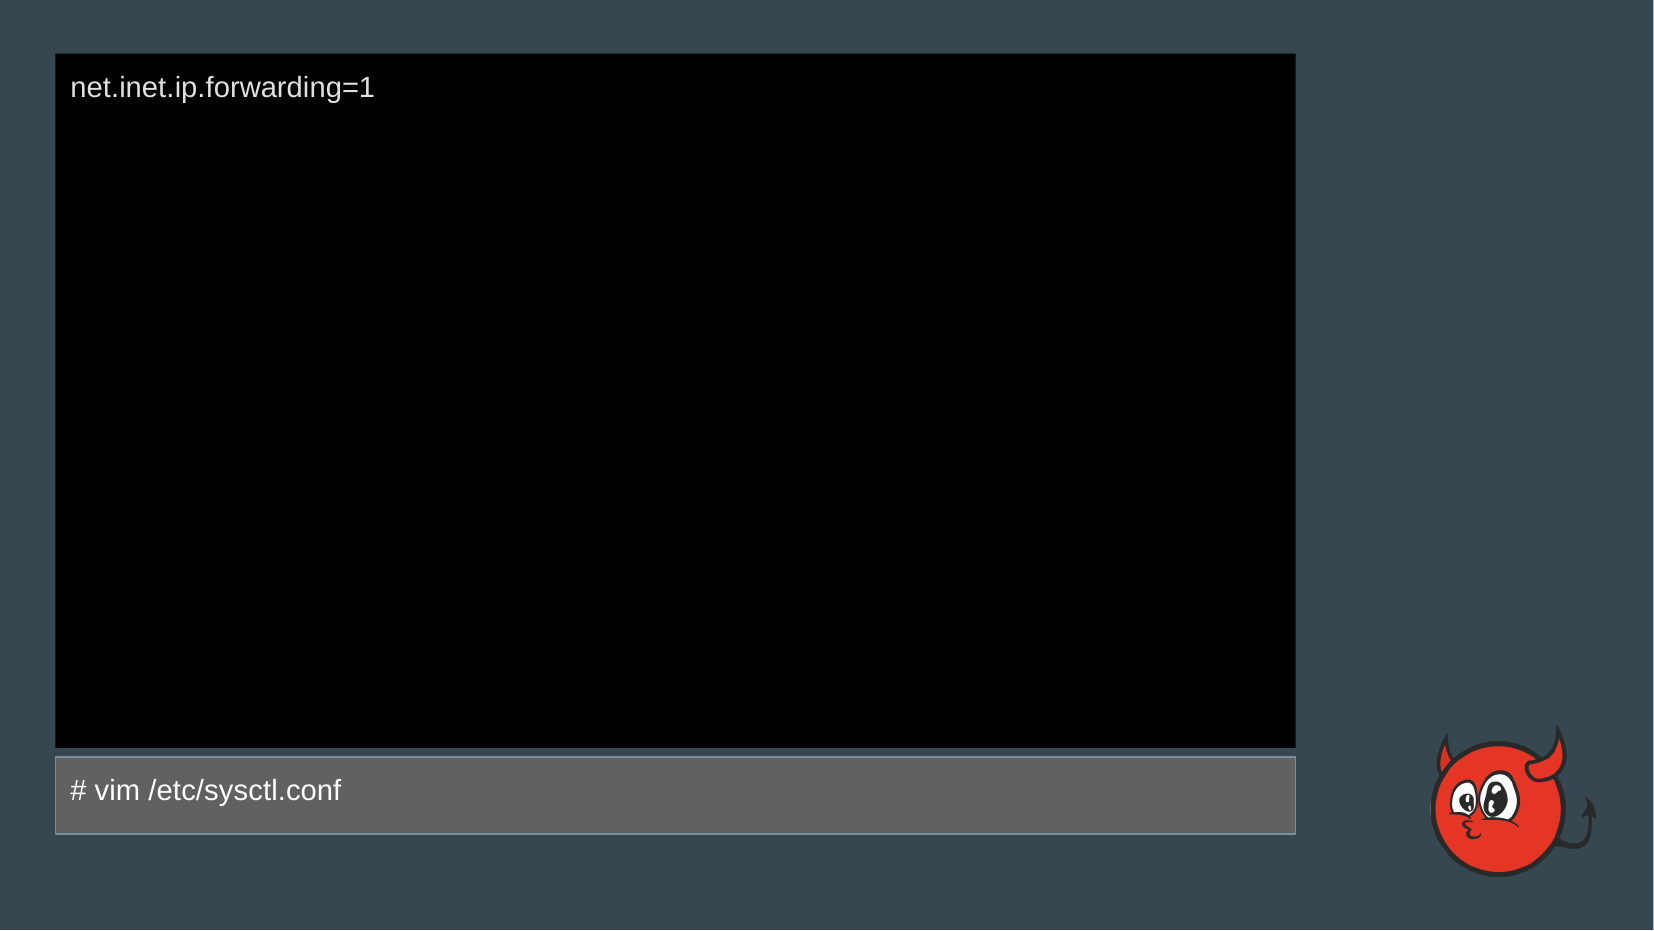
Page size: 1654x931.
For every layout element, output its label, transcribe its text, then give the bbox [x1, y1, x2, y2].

text_box # vim /etc/sysctl.conf [55, 756, 1296, 834]
picture [1427, 717, 1598, 888]
text_box net.inet.ip.forwarding=1 [55, 53, 1296, 748]
